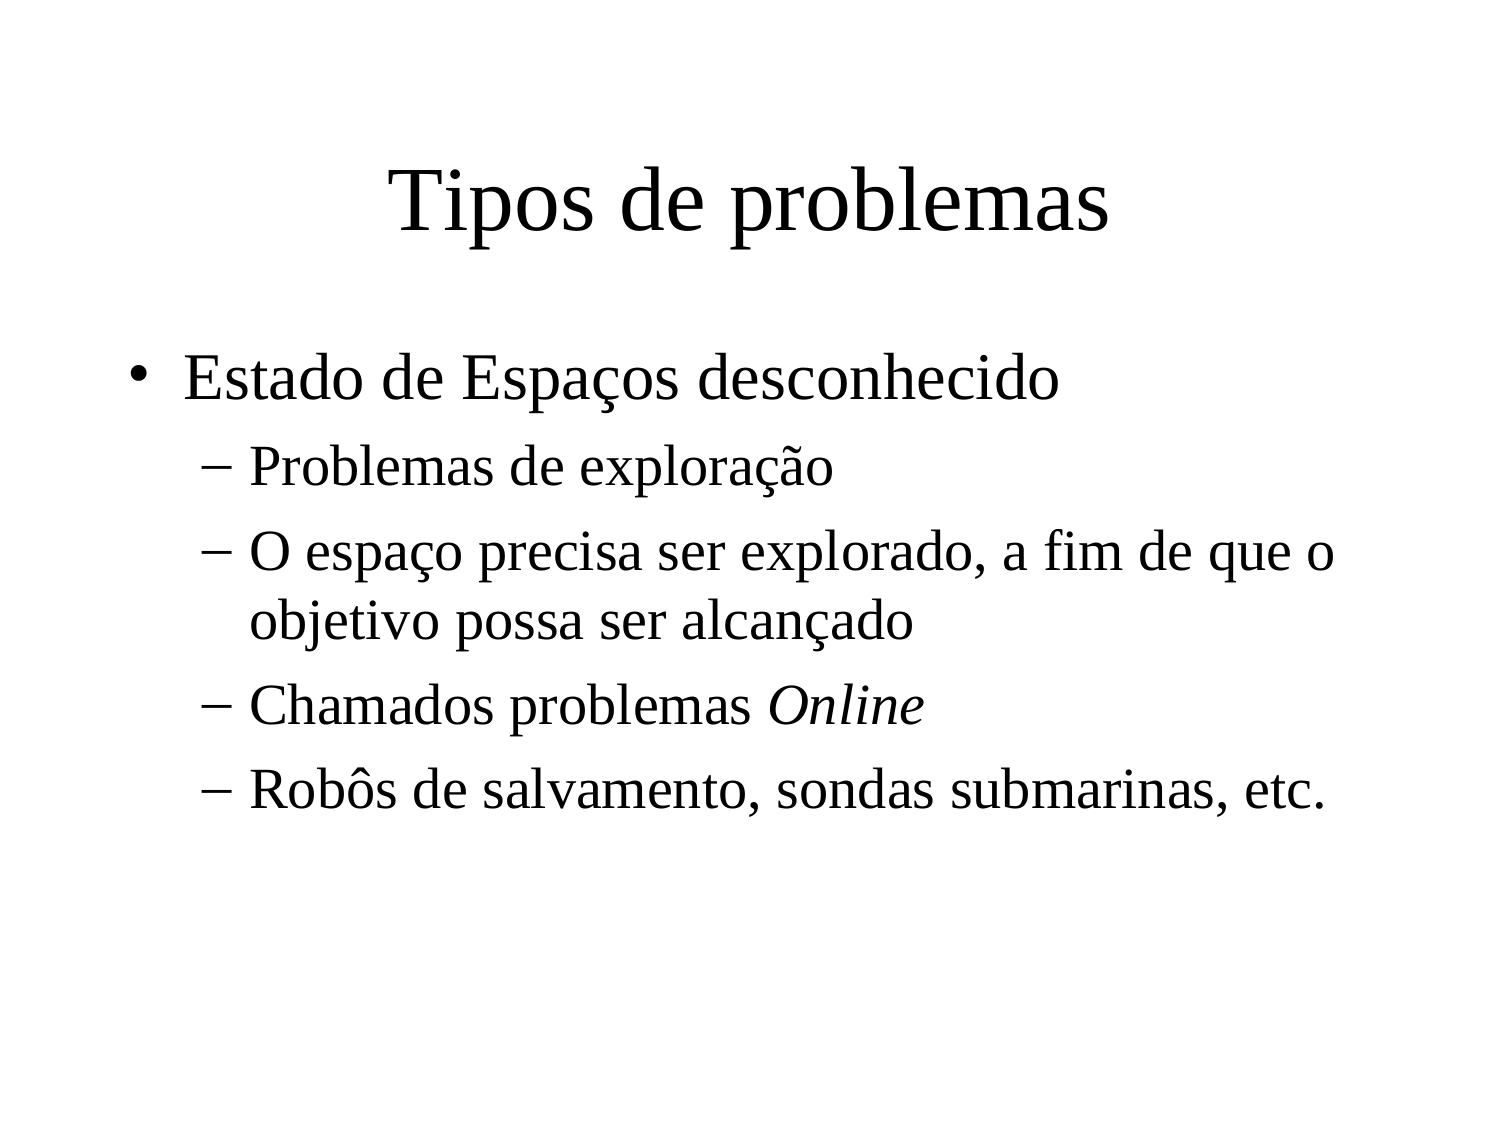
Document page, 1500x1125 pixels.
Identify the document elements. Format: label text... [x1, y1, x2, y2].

list Estado de Espaços desconhecido Problemas de exploração O espaço precisa ser explorado, a fim de que o objetivo possa ser alcançado Chamados problemas Online Robôs de salvamento, sondas submarinas, etc. [112, 324, 1388, 1001]
title Tipos de problemas [112, 99, 1388, 288]
